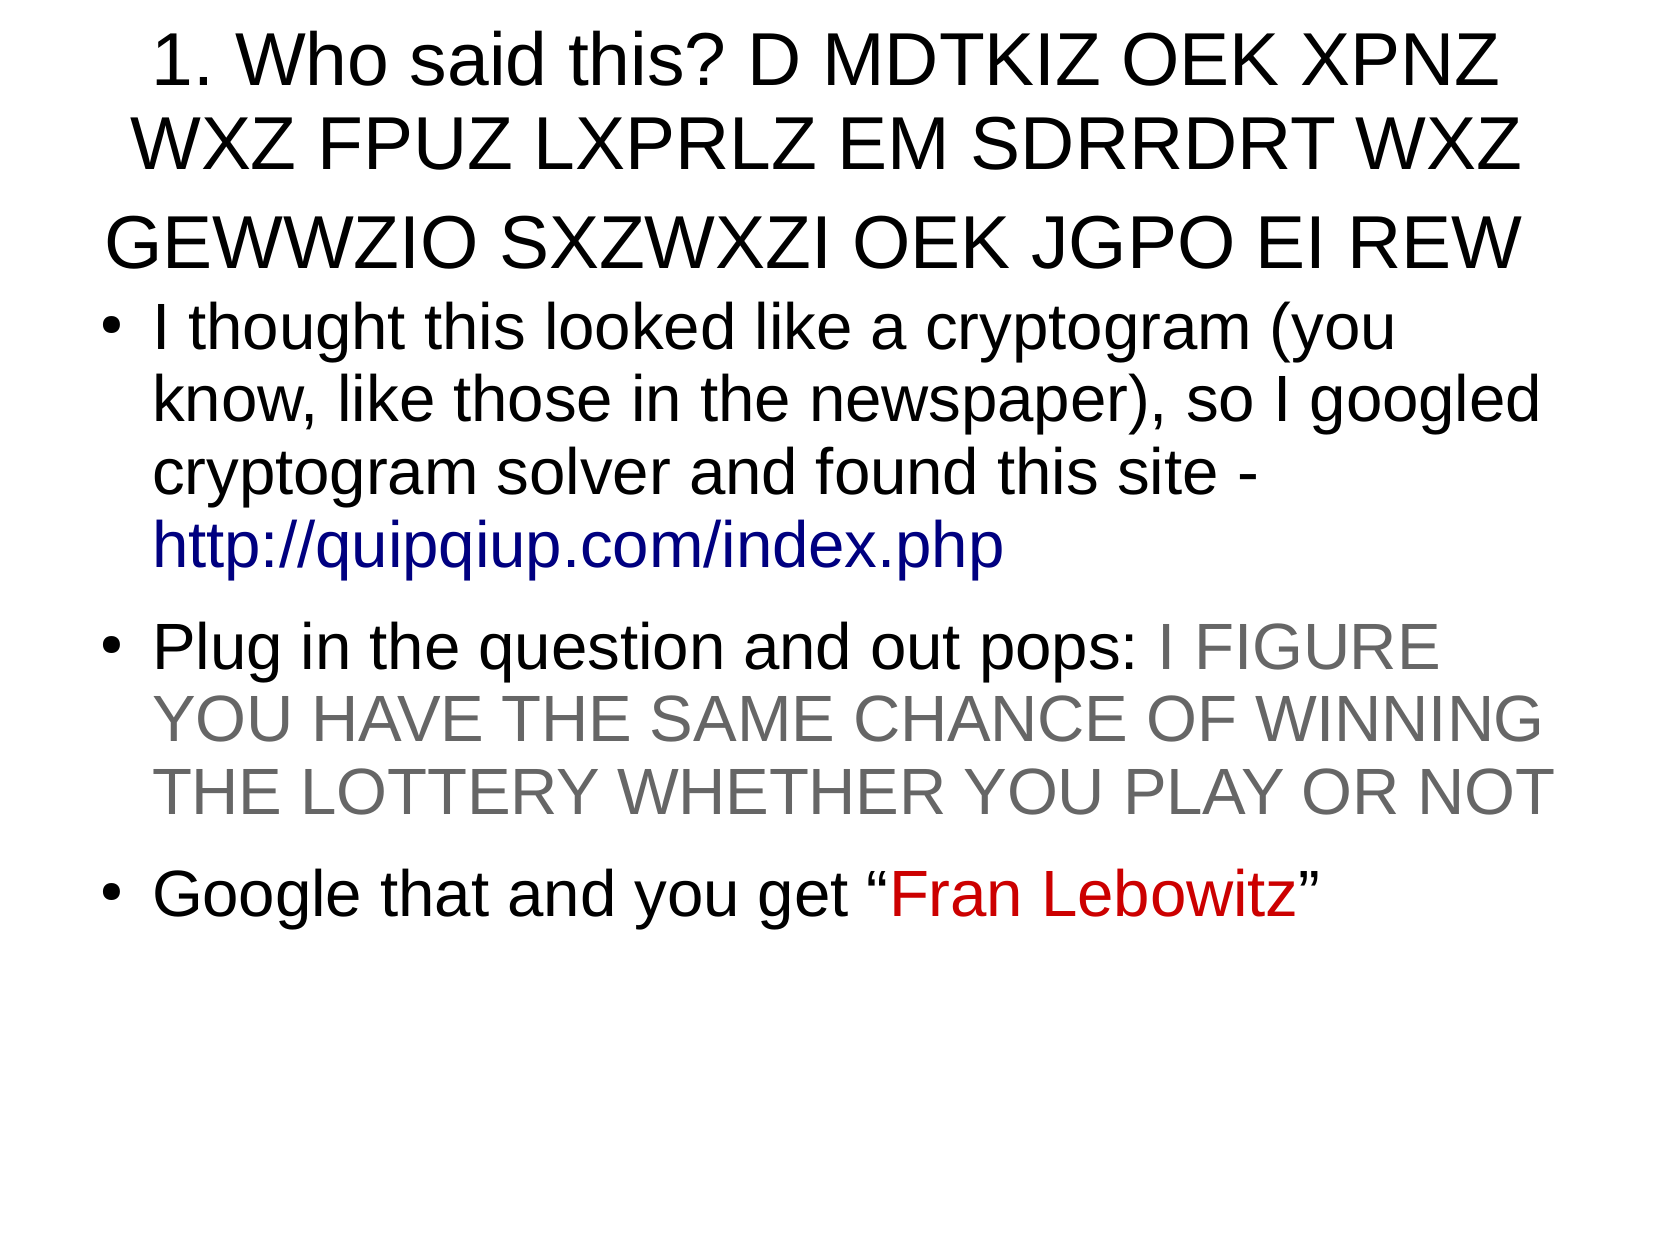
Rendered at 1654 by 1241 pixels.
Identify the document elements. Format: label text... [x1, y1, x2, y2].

title 1. Who said this? D MDTKIZ OEK XPNZ WXZ FPUZ LXPRLZ EM SDRRDRT WXZ GEWWZIO SXZWXZI OEK JGPO EI REW [82, 17, 1571, 289]
list I thought this looked like a cryptogram (you know, like those in the newspaper), so I googled cryptogram solver and found this site - http://quipqiup.com/index.php Plug in the question and out pops: I FIGURE YOU HAVE THE SAME CHANCE OF WINNING THE LOTTERY WHETHER YOU PLAY OR NOT Google that and you get “Fran Lebowitz” [82, 290, 1571, 1010]
